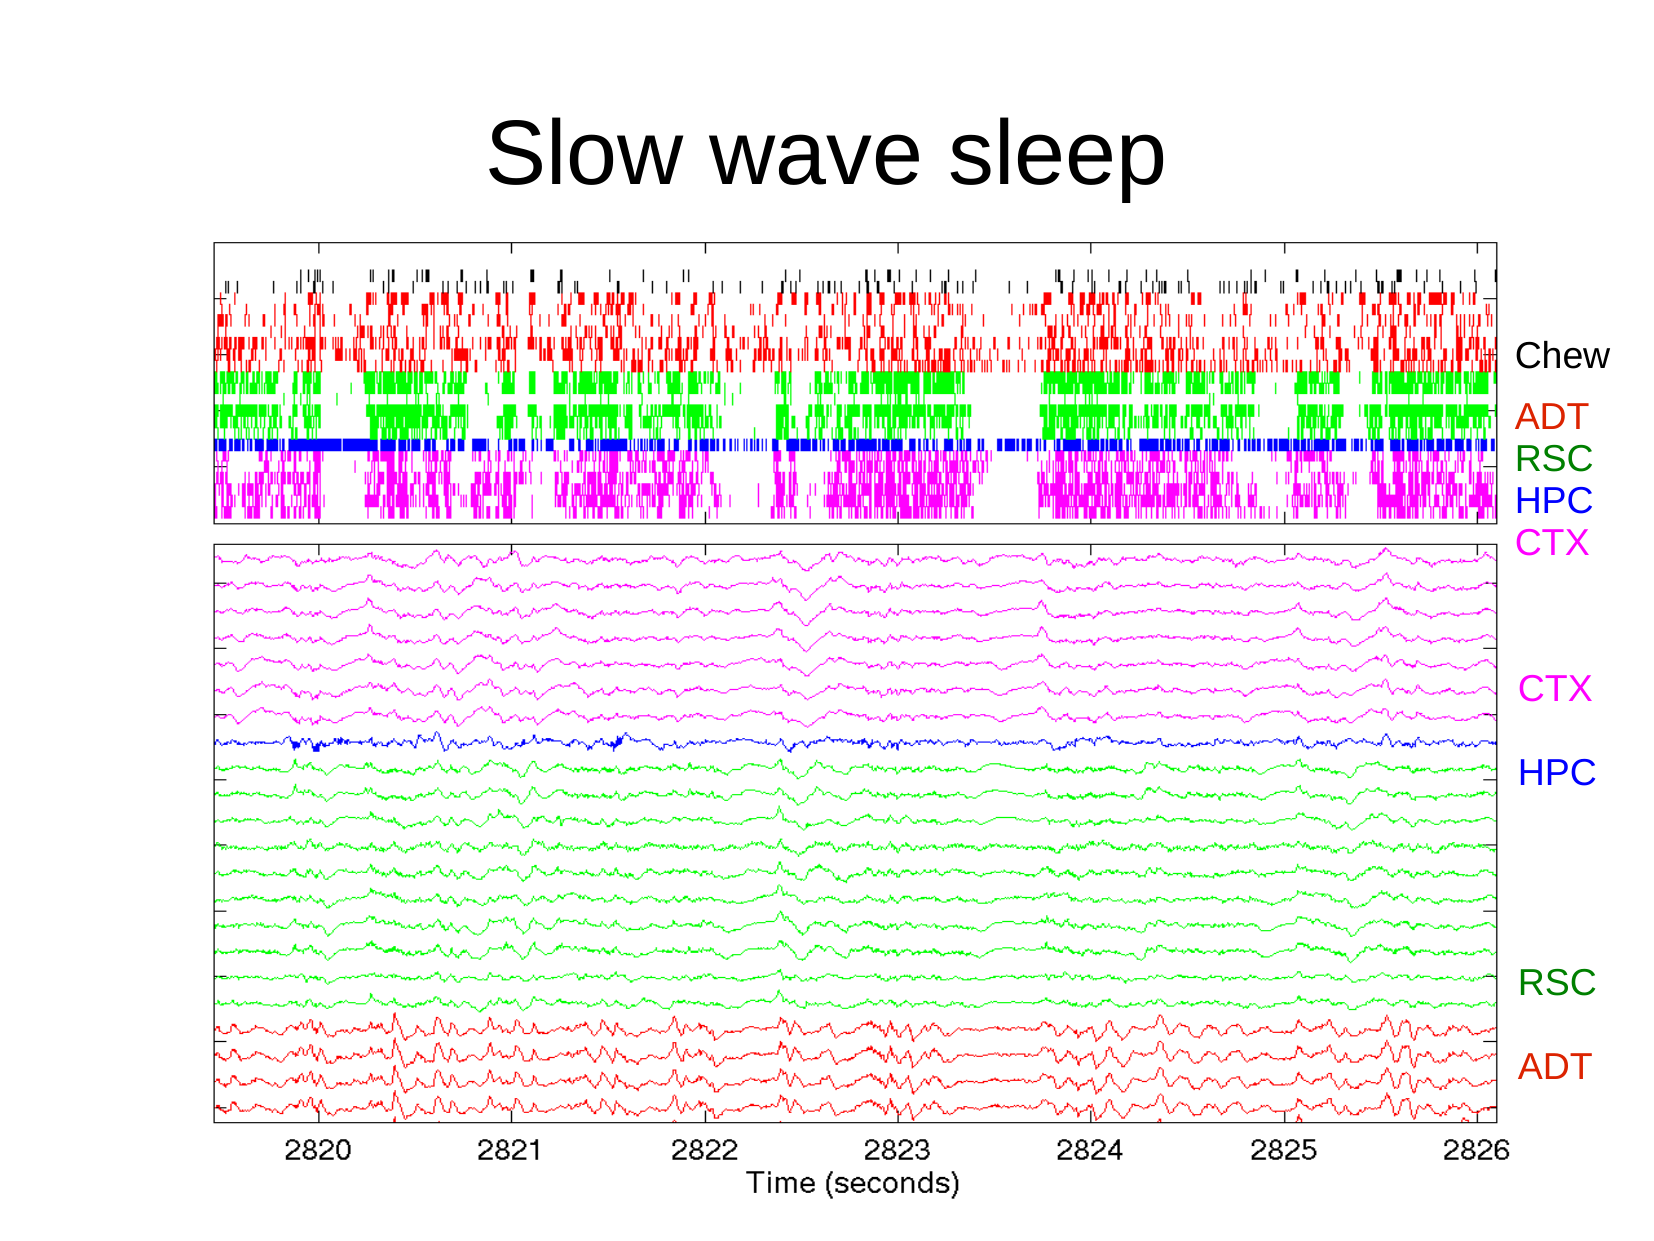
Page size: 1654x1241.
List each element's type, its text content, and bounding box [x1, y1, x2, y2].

text_box Chew ADT RSC HPC CTX [1500, 327, 1626, 571]
text_box CTX HPC RSC ADT [1503, 660, 1612, 1095]
title Slow wave sleep [82, 49, 1571, 257]
picture [0, 161, 1654, 1241]
